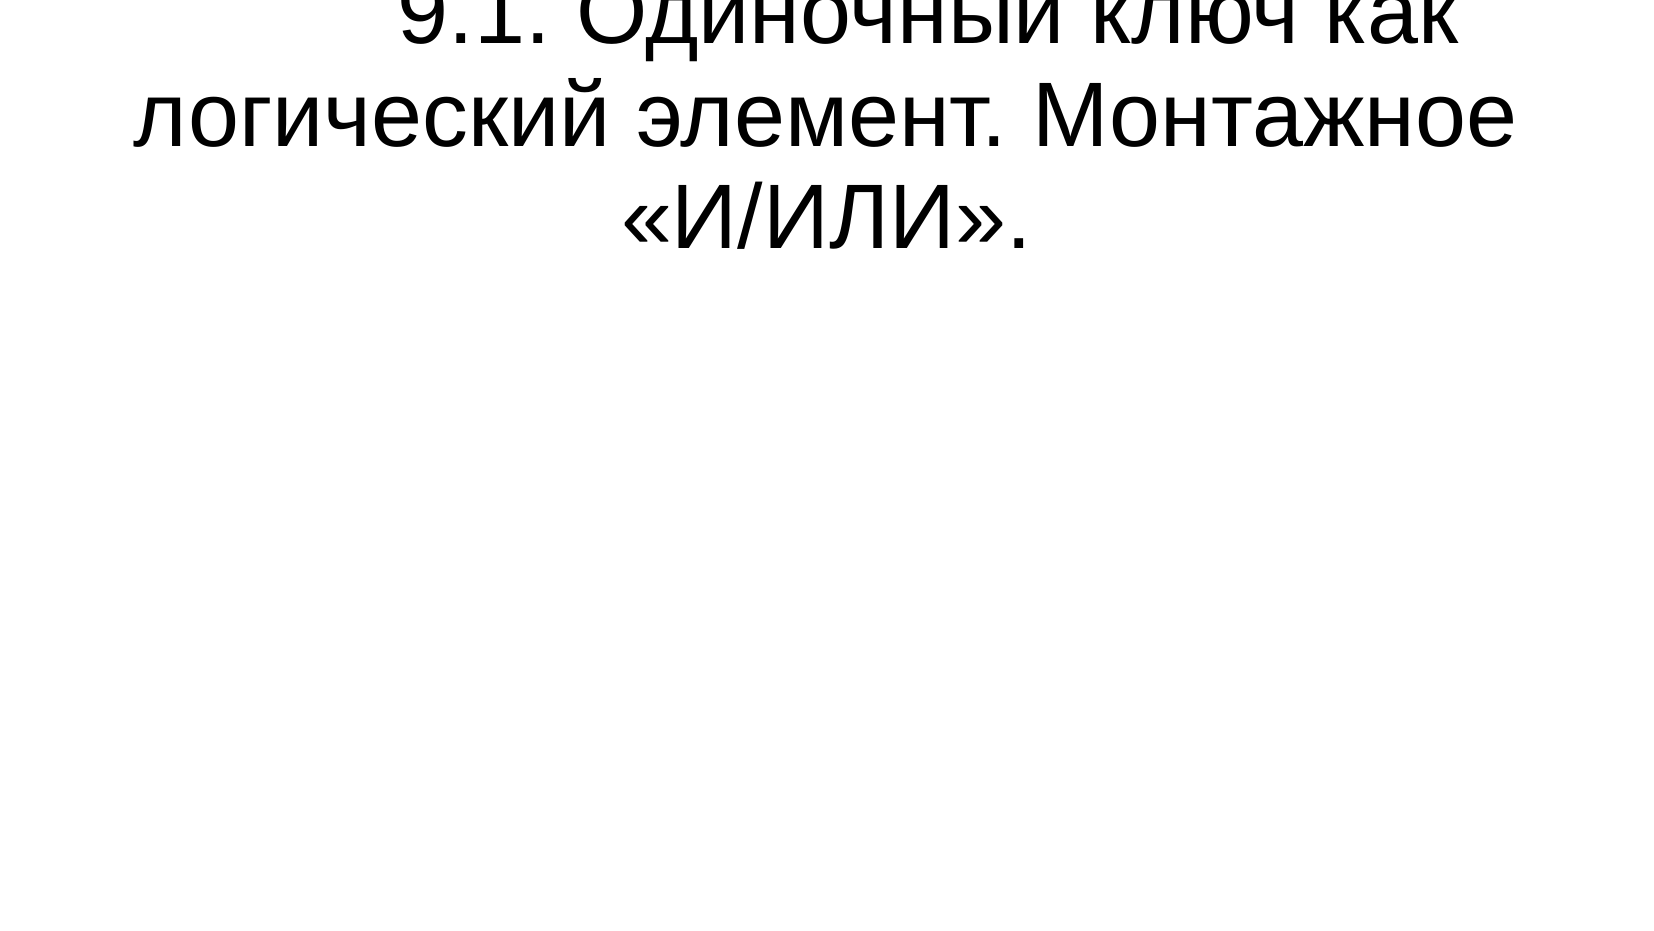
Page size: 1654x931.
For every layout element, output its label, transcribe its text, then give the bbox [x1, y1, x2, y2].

title 9.1. Одиночный ключ как логический элемент. Монтажное «И/ИЛИ». [82, 0, 1571, 269]
